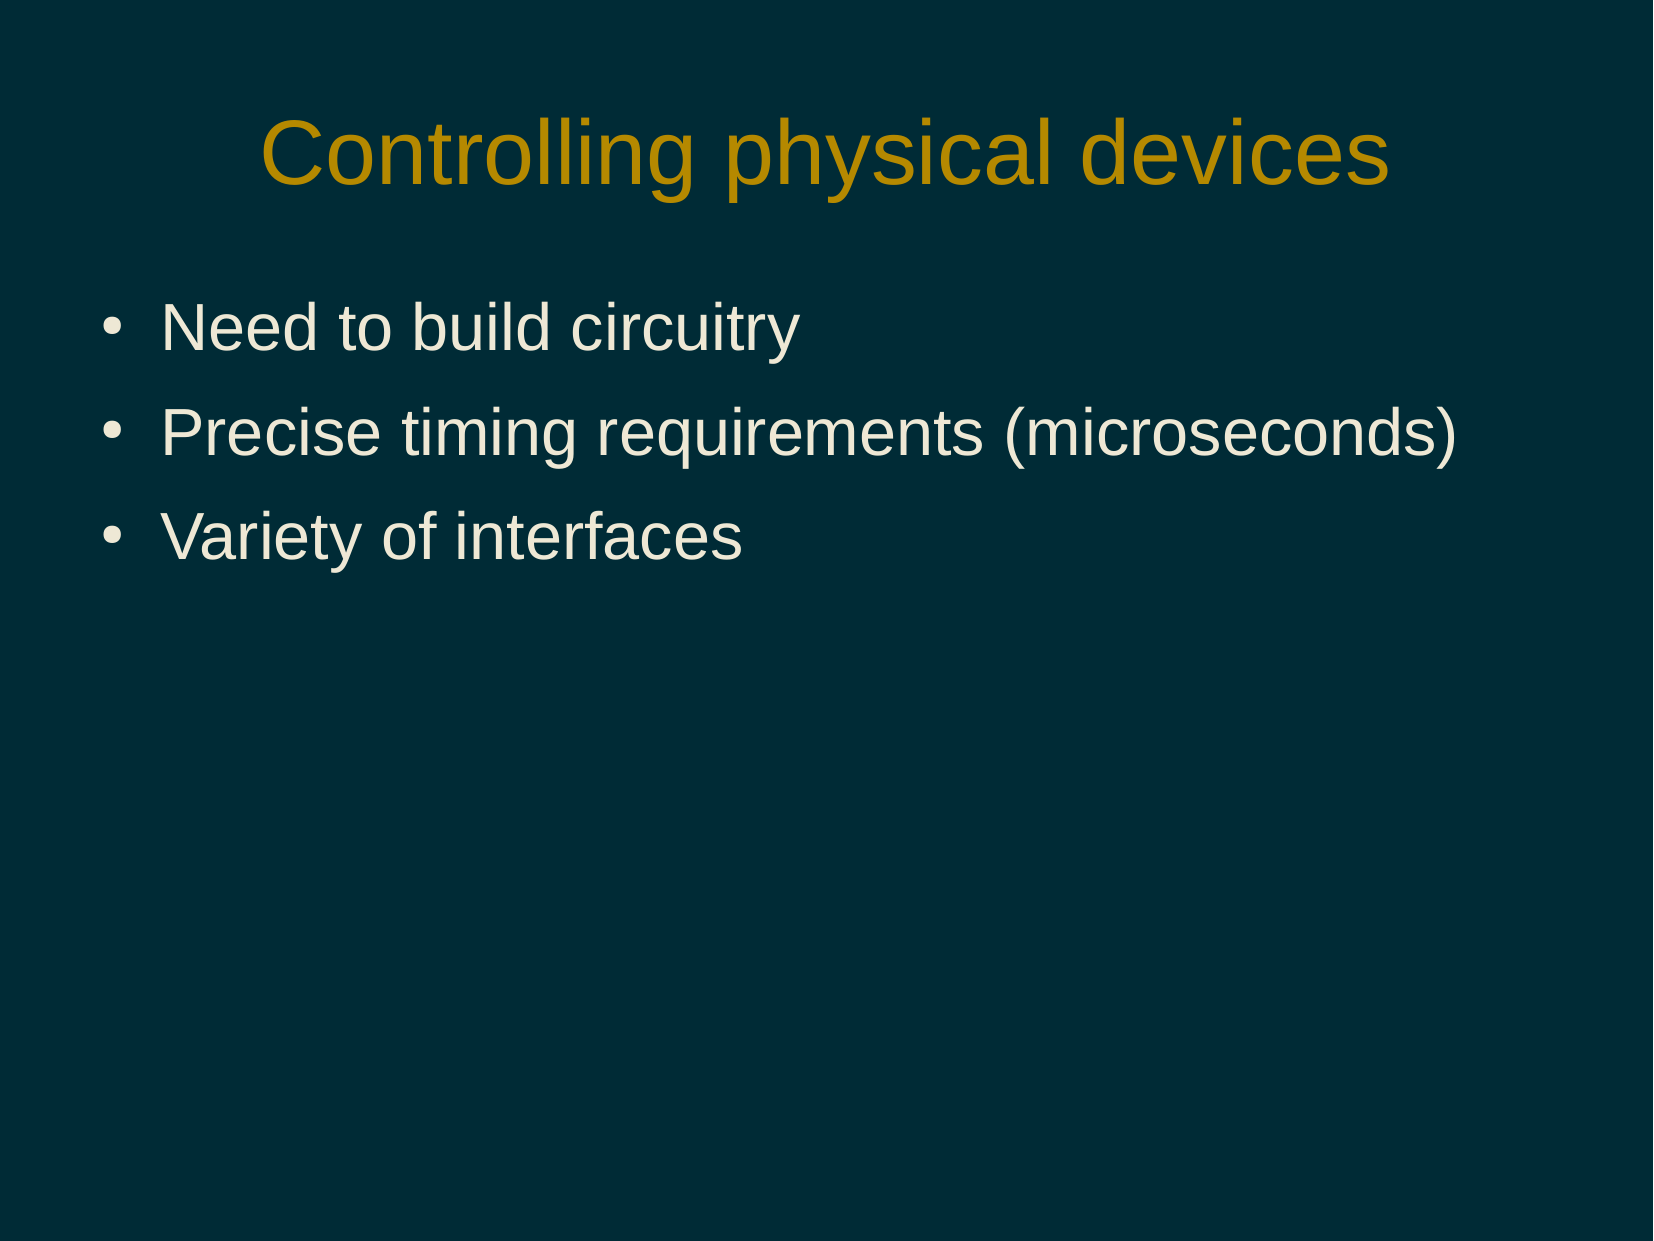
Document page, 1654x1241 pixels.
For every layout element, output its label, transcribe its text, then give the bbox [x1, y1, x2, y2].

list Need to build circuitry Precise timing requirements (microseconds) Variety of interfaces [82, 290, 1571, 1010]
title Controlling physical devices [82, 49, 1571, 257]
